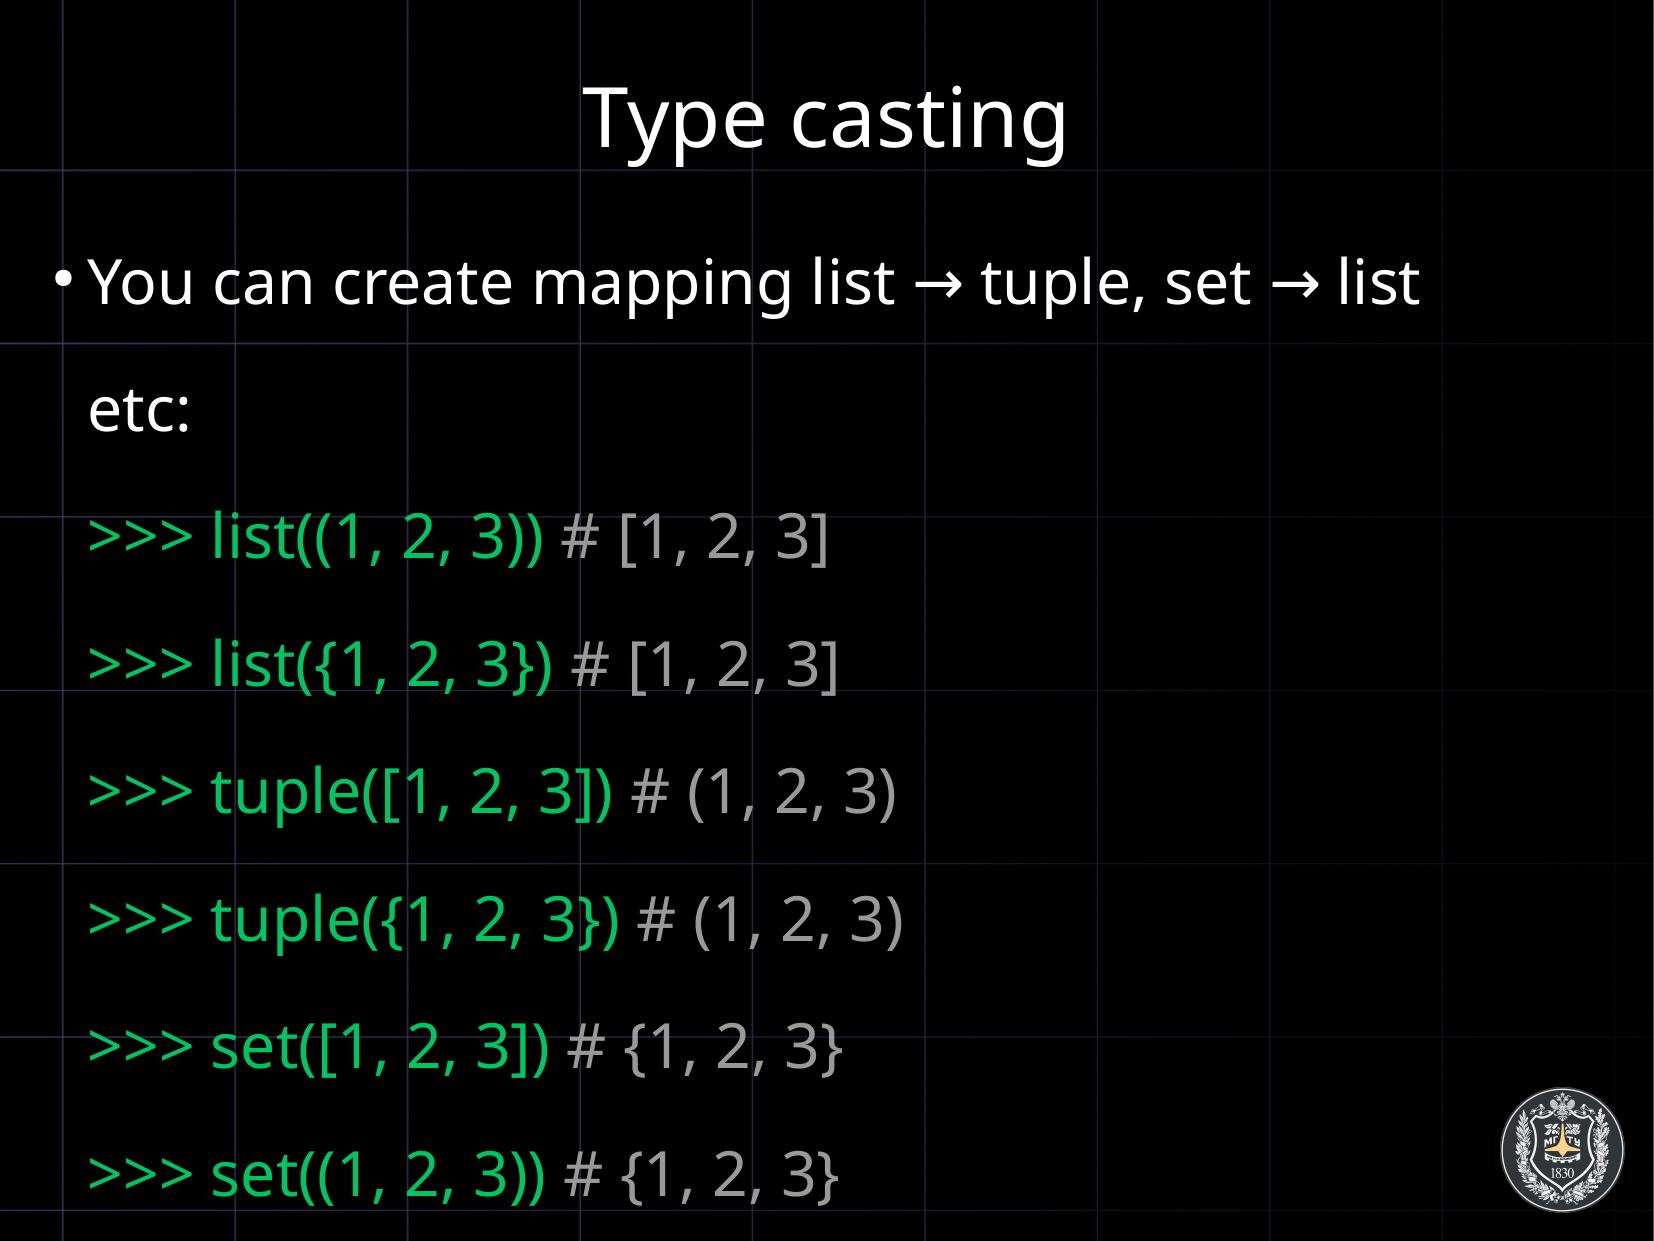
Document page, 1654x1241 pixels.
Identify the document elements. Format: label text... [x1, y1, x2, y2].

picture [0, 0, 1654, 1241]
title Type casting [82, 37, 1571, 193]
text_box You can create mapping list → tuple, set → list etc: >>> list((1, 2, 3)) # [1, 2, 3] >>> list({1, 2, 3}) # [1, 2, 3] >>> tuple([1, 2, 3]) # (1, 2, 3) >>> tuple({1, 2, 3}) # (1, 2, 3) >>> set([1, 2, 3]) # {1, 2, 3} >>> set((1, 2, 3)) # {1, 2, 3} [37, 187, 1538, 1185]
